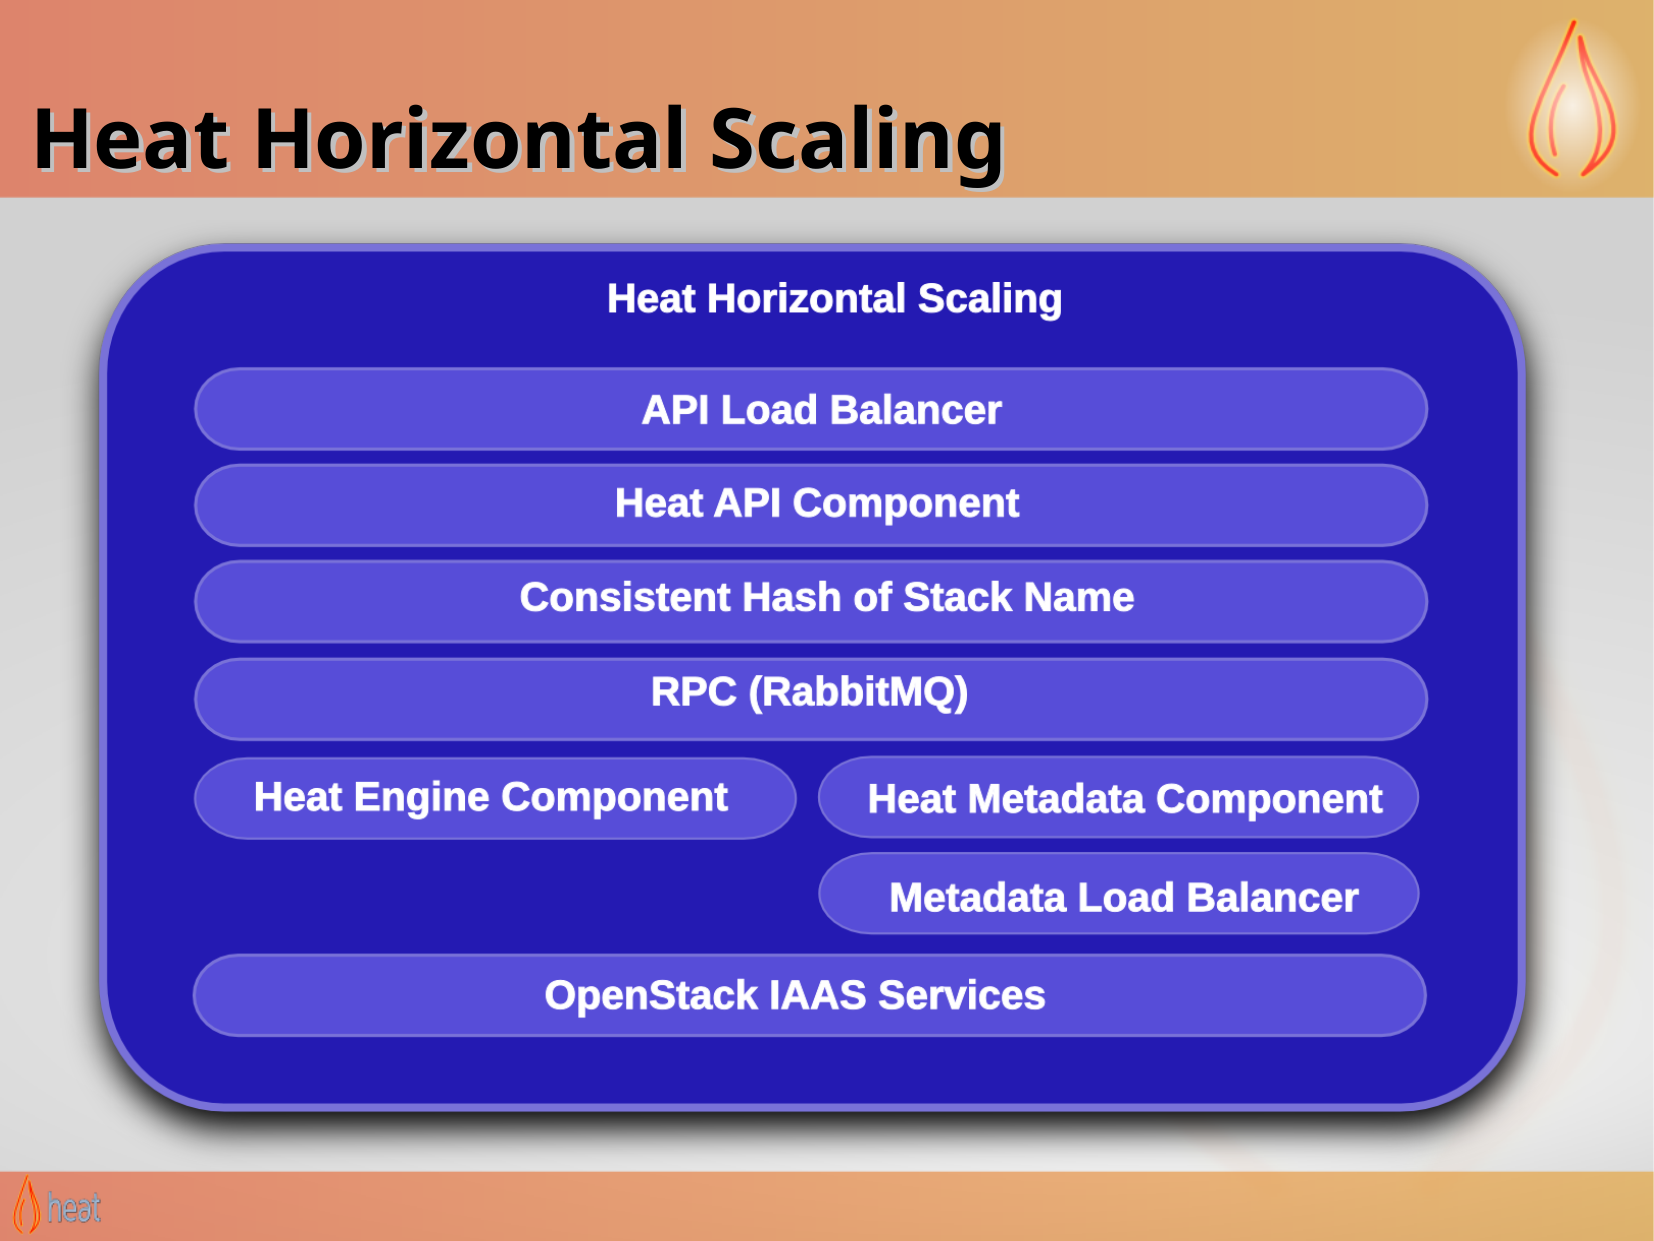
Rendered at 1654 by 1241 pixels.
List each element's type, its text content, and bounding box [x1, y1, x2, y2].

picture [0, 0, 1654, 1241]
title Heat Horizontal Scaling [30, 23, 1606, 249]
